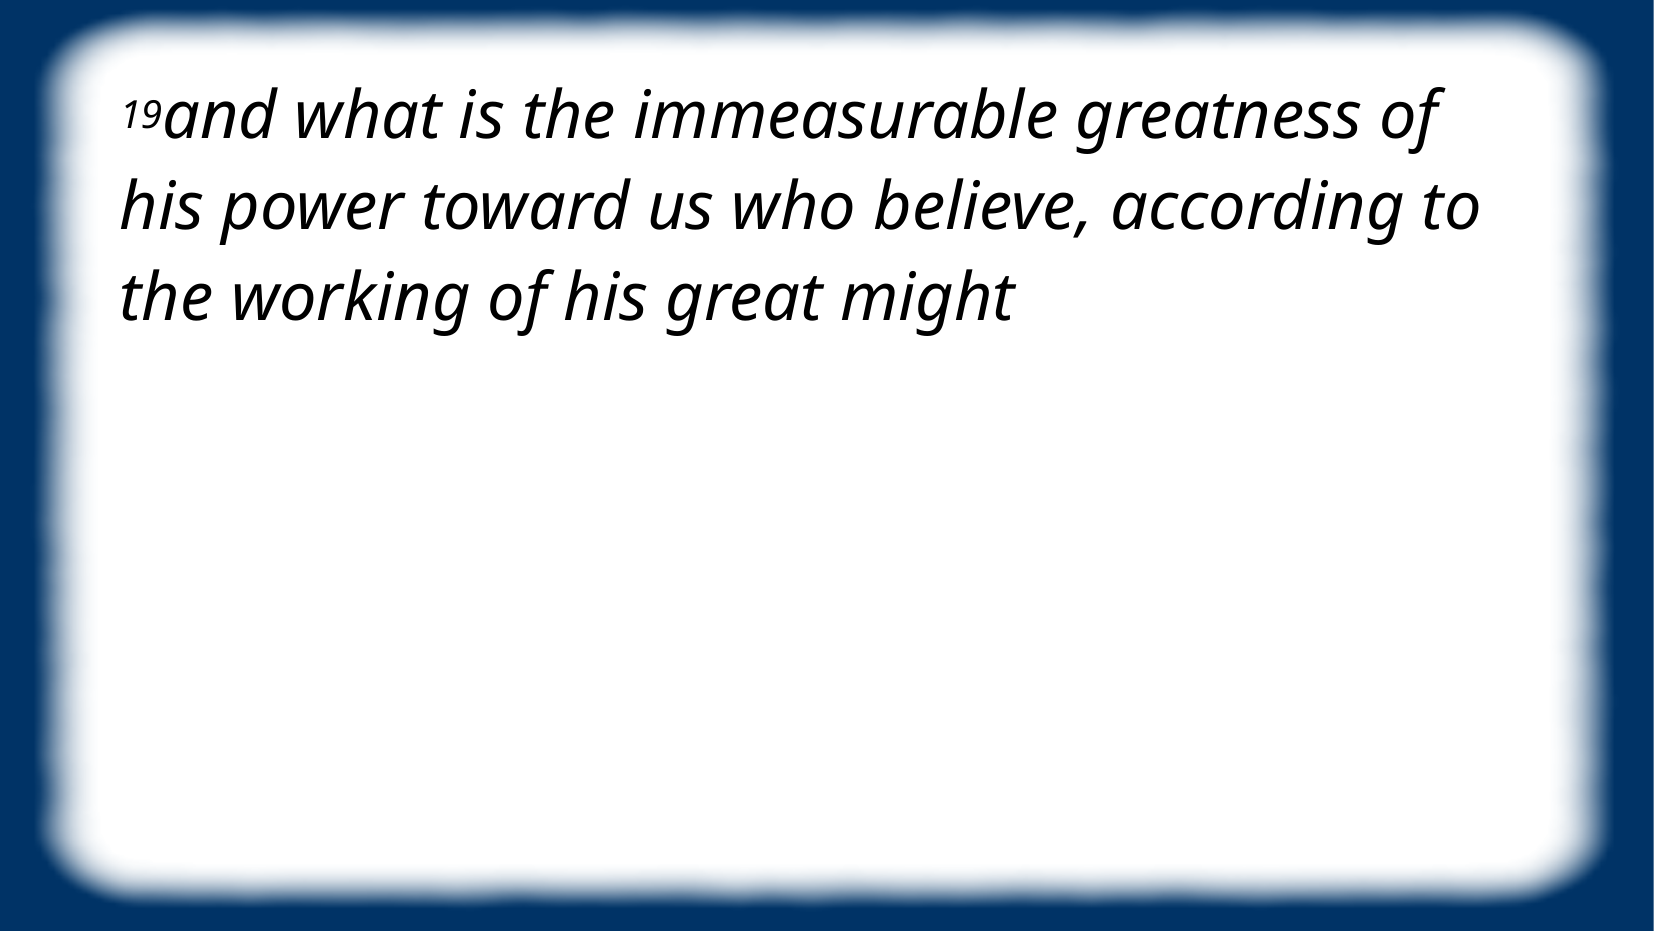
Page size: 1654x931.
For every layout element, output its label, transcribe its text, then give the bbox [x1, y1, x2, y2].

text_box 19and what is the immeasurable greatness of his power toward us who believe, according to the working of his great might [105, 60, 1546, 342]
picture [0, 0, 1654, 931]
